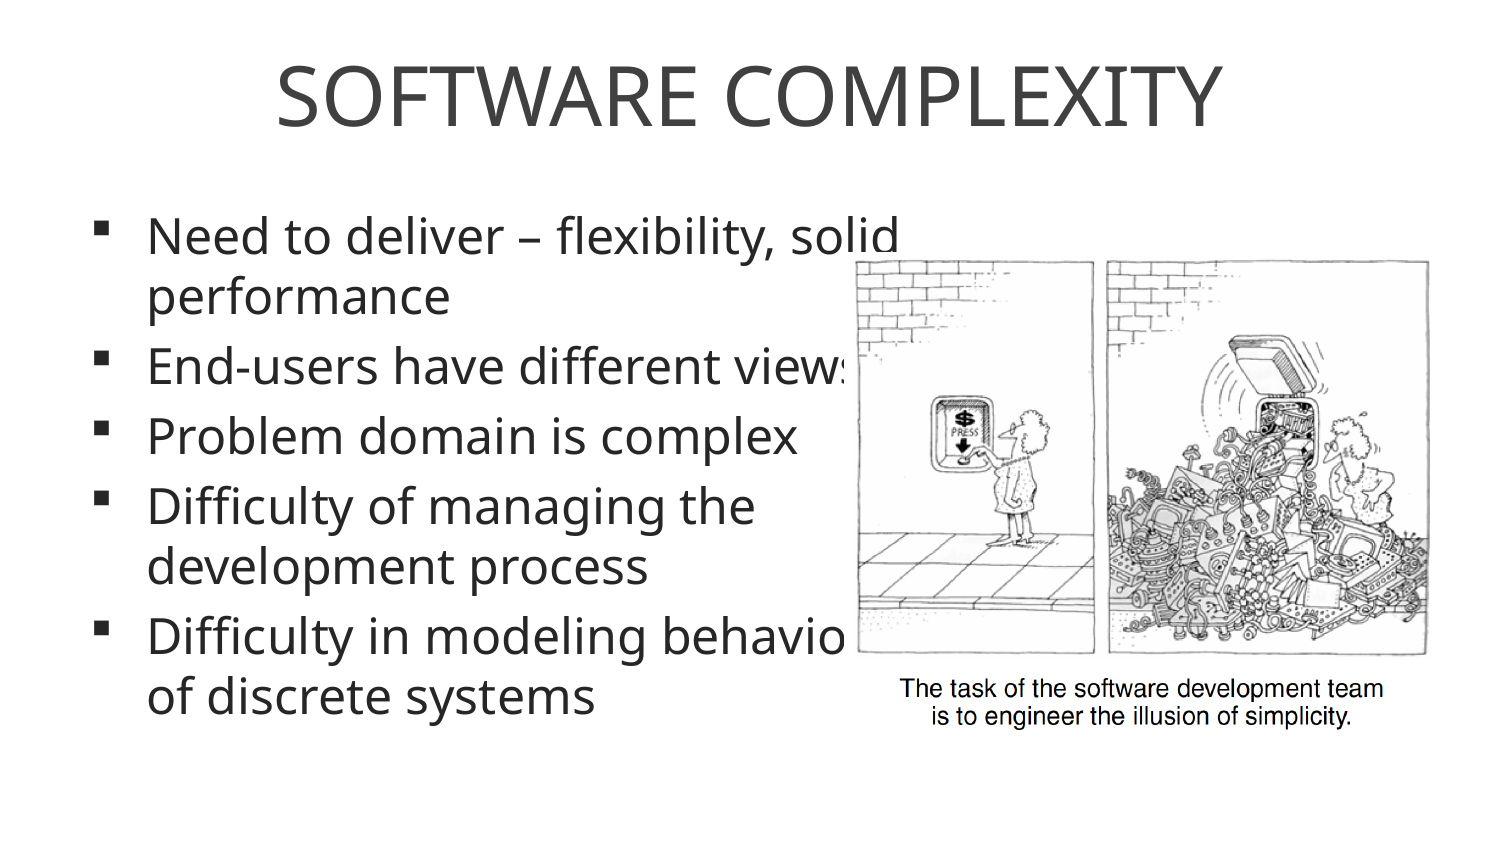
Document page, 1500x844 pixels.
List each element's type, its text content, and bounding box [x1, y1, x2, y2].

title Software complexity [75, 23, 1425, 164]
picture [844, 252, 1439, 733]
list Need to deliver – flexibility, solid performance End-users have different views Problem domain is complex Difficulty of managing the development process Difficulty in modeling behavior of discrete systems [75, 196, 920, 791]
